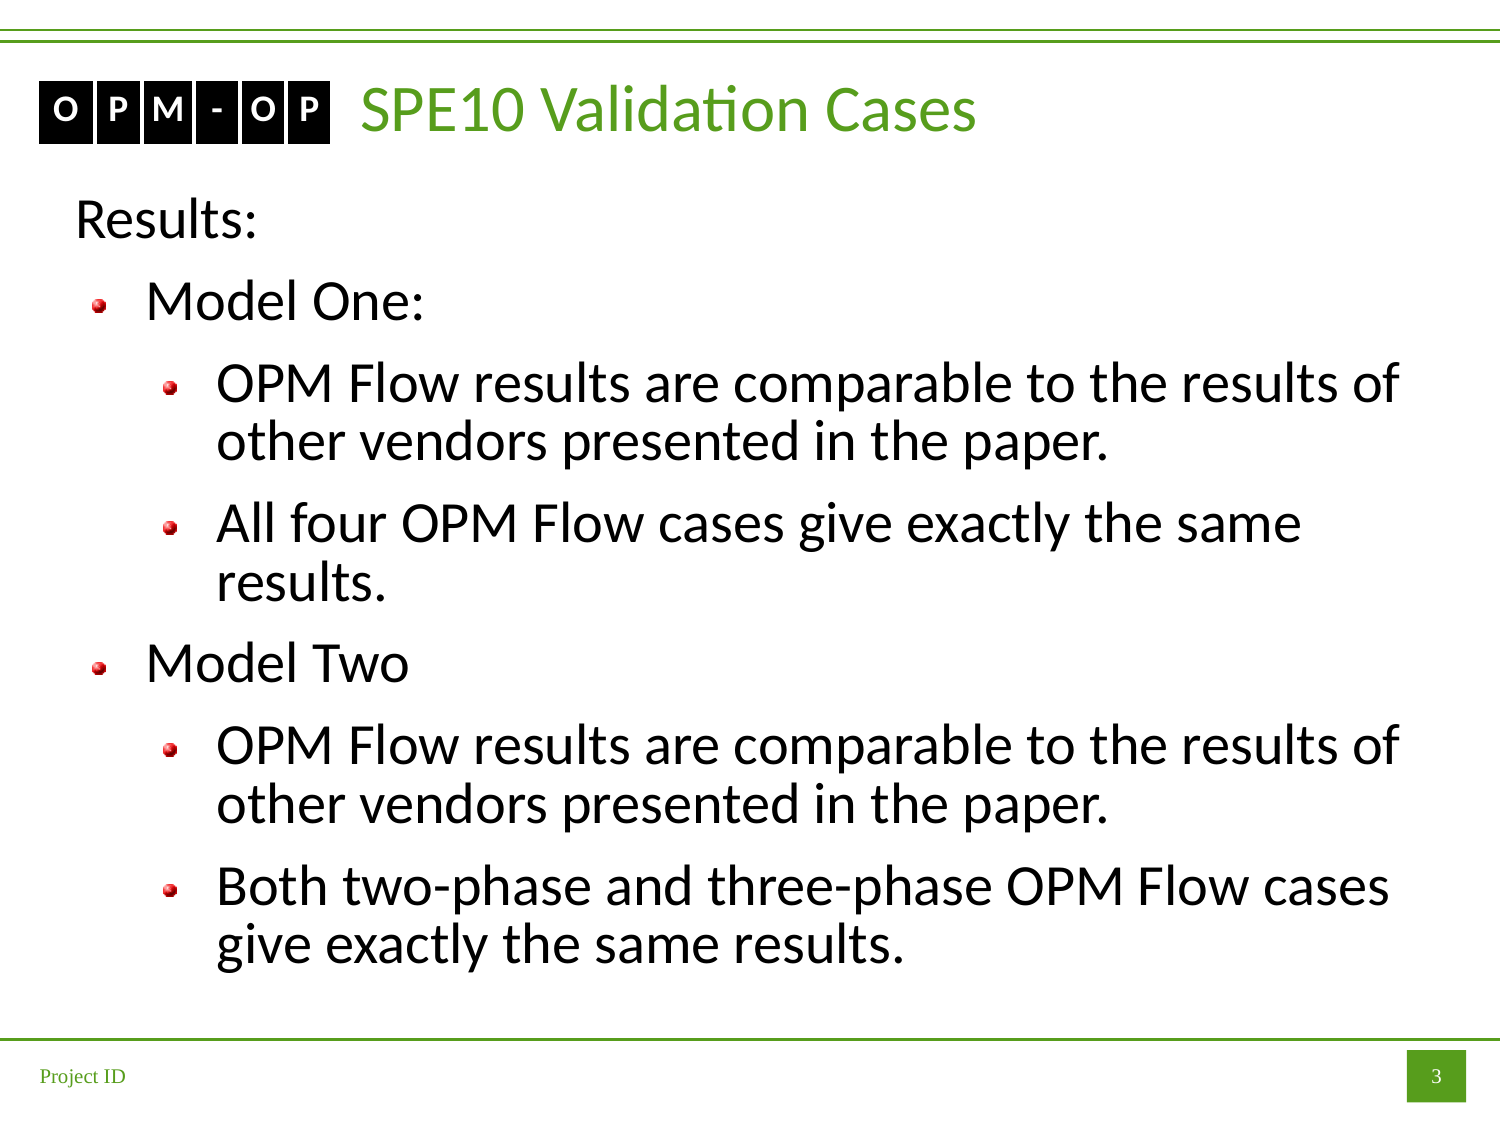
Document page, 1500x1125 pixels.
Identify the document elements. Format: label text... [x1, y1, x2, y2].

list Results: Model One: OPM Flow results are comparable to the results of other vendors presented in the paper. All four OPM Flow cases give exactly the same results. Model Two OPM Flow results are comparable to the results of other vendors presented in the paper. Both two-phase and three-phase OPM Flow cases give exactly the same results. [75, 195, 1425, 1125]
title SPE10 Validation Cases [360, 69, 1425, 161]
